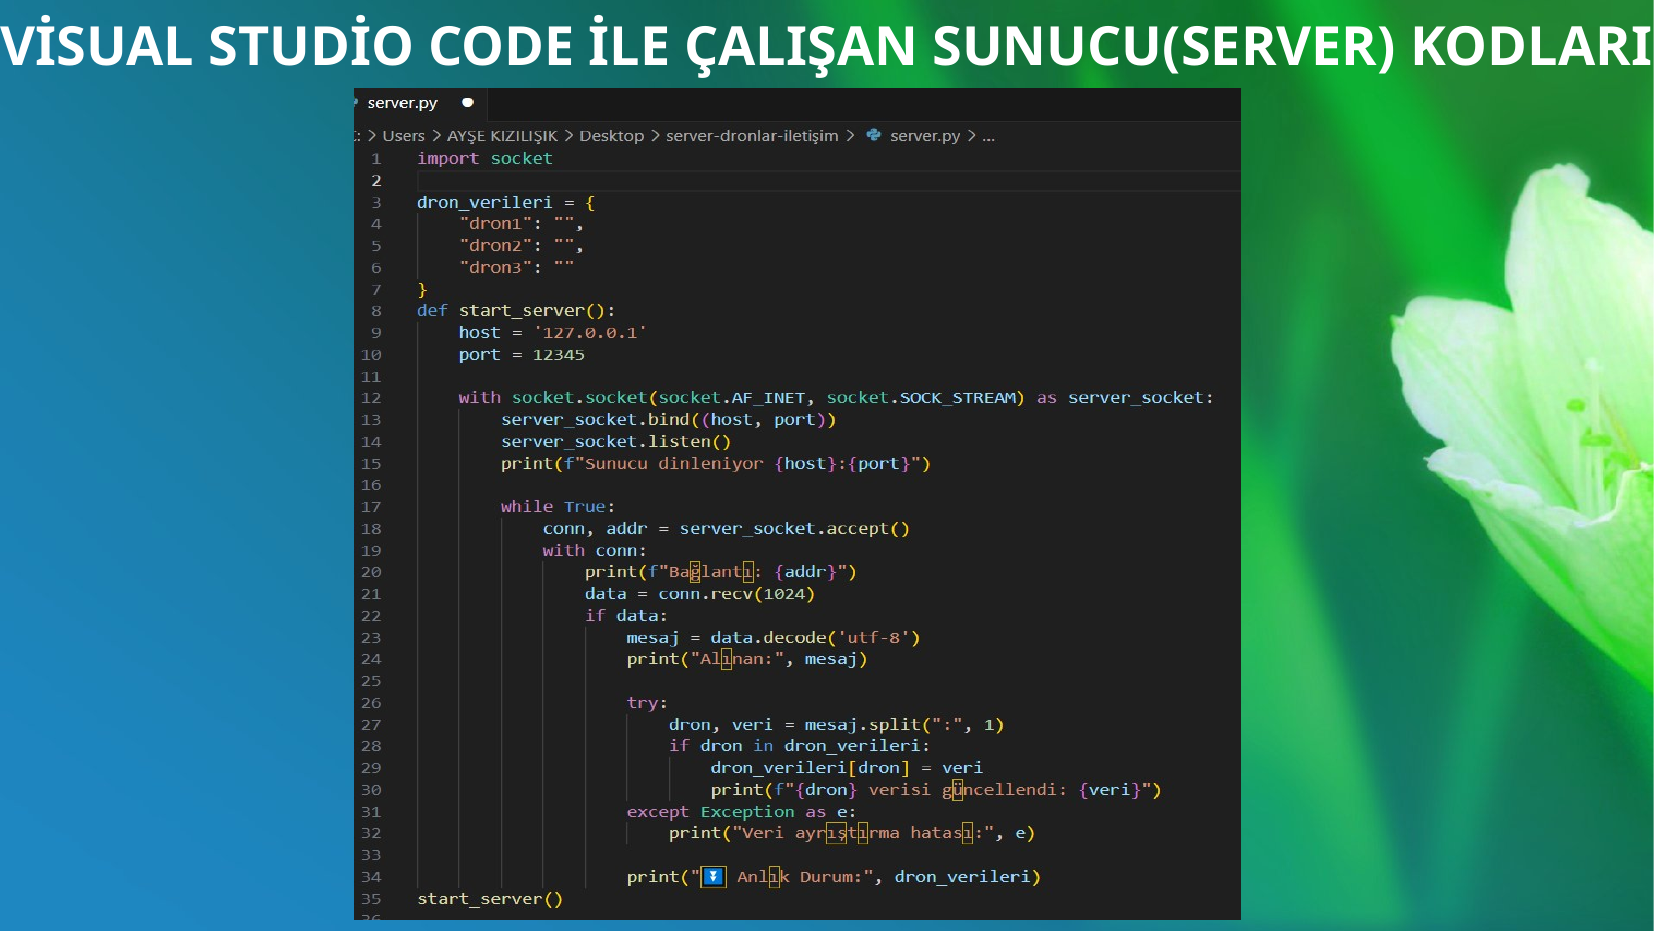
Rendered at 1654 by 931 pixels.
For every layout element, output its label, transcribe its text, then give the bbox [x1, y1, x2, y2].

title VİSUAL STUDİO CODE İLE ÇALIŞAN SUNUCU(SERVER) KODLARI [0, 0, 1654, 89]
picture [0, 88, 1654, 931]
